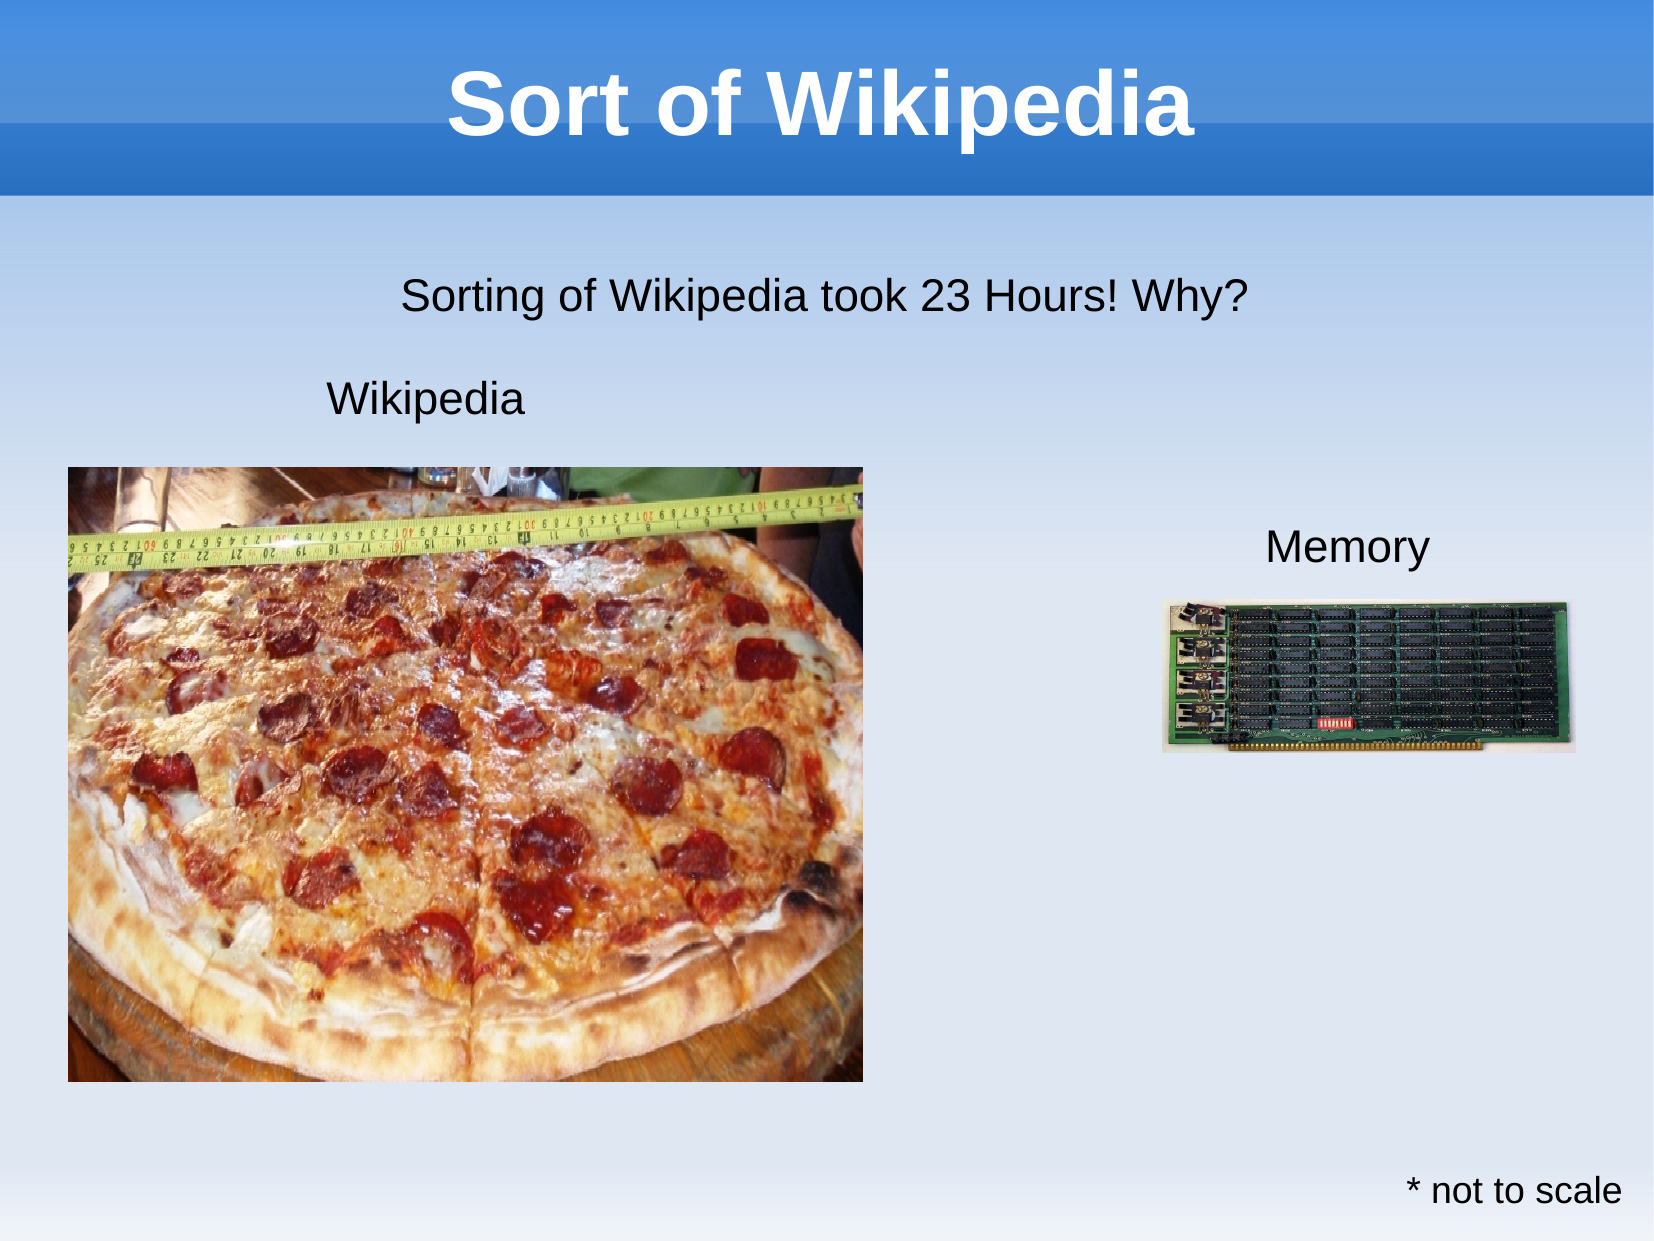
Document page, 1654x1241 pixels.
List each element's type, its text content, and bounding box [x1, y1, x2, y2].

title Sort of Wikipedia [76, 7, 1565, 200]
text_box Sorting of Wikipedia took 23 Hours! Why? [112, 262, 1538, 329]
text_box Wikipedia [311, 365, 541, 432]
text_box * not to scale [1391, 1162, 1638, 1220]
text_box Memory [1250, 513, 1446, 580]
picture [0, 0, 1654, 1241]
